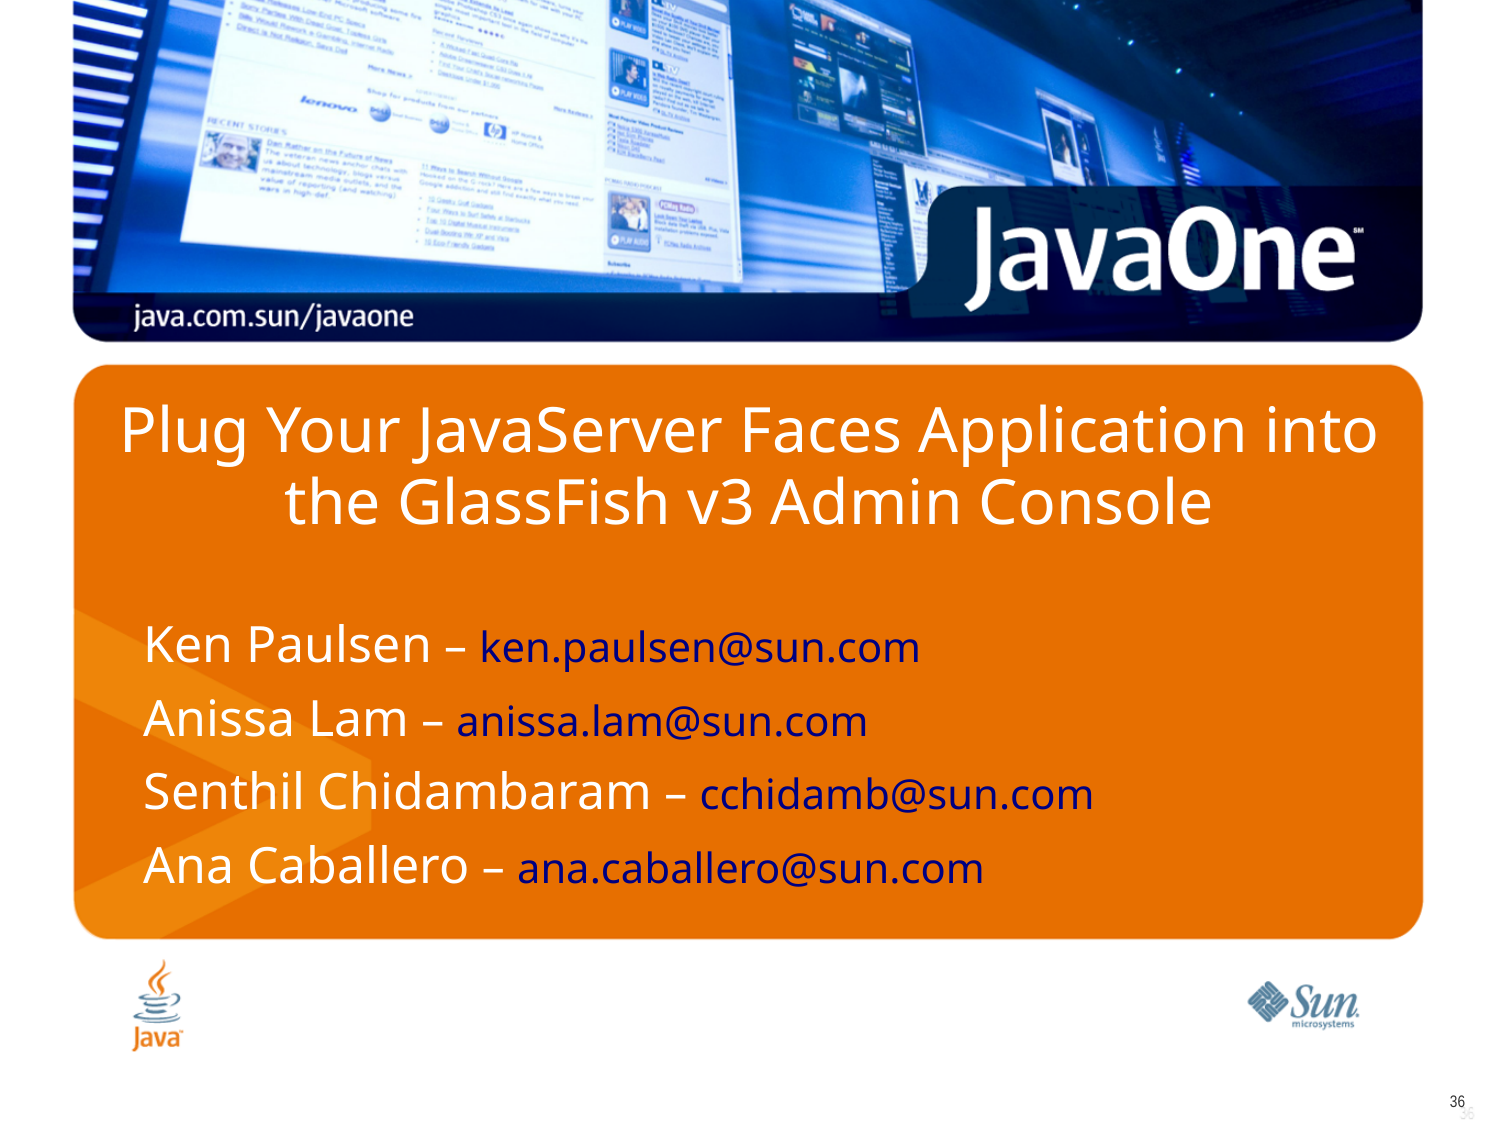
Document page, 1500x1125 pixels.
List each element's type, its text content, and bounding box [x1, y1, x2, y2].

text_box <number> [1368, 1081, 1466, 1125]
list Ken Paulsen – ken.paulsen@sun.com Anissa Lam – anissa.lam@sun.com Senthil Chidambaram – cchidamb@sun.com Ana Caballero – ana.caballero@sun.com [143, 612, 1351, 857]
title Plug Your JavaServer Faces Application into the GlassFish v3 Admin Console [112, 394, 1388, 598]
picture [0, 0, 1500, 1125]
